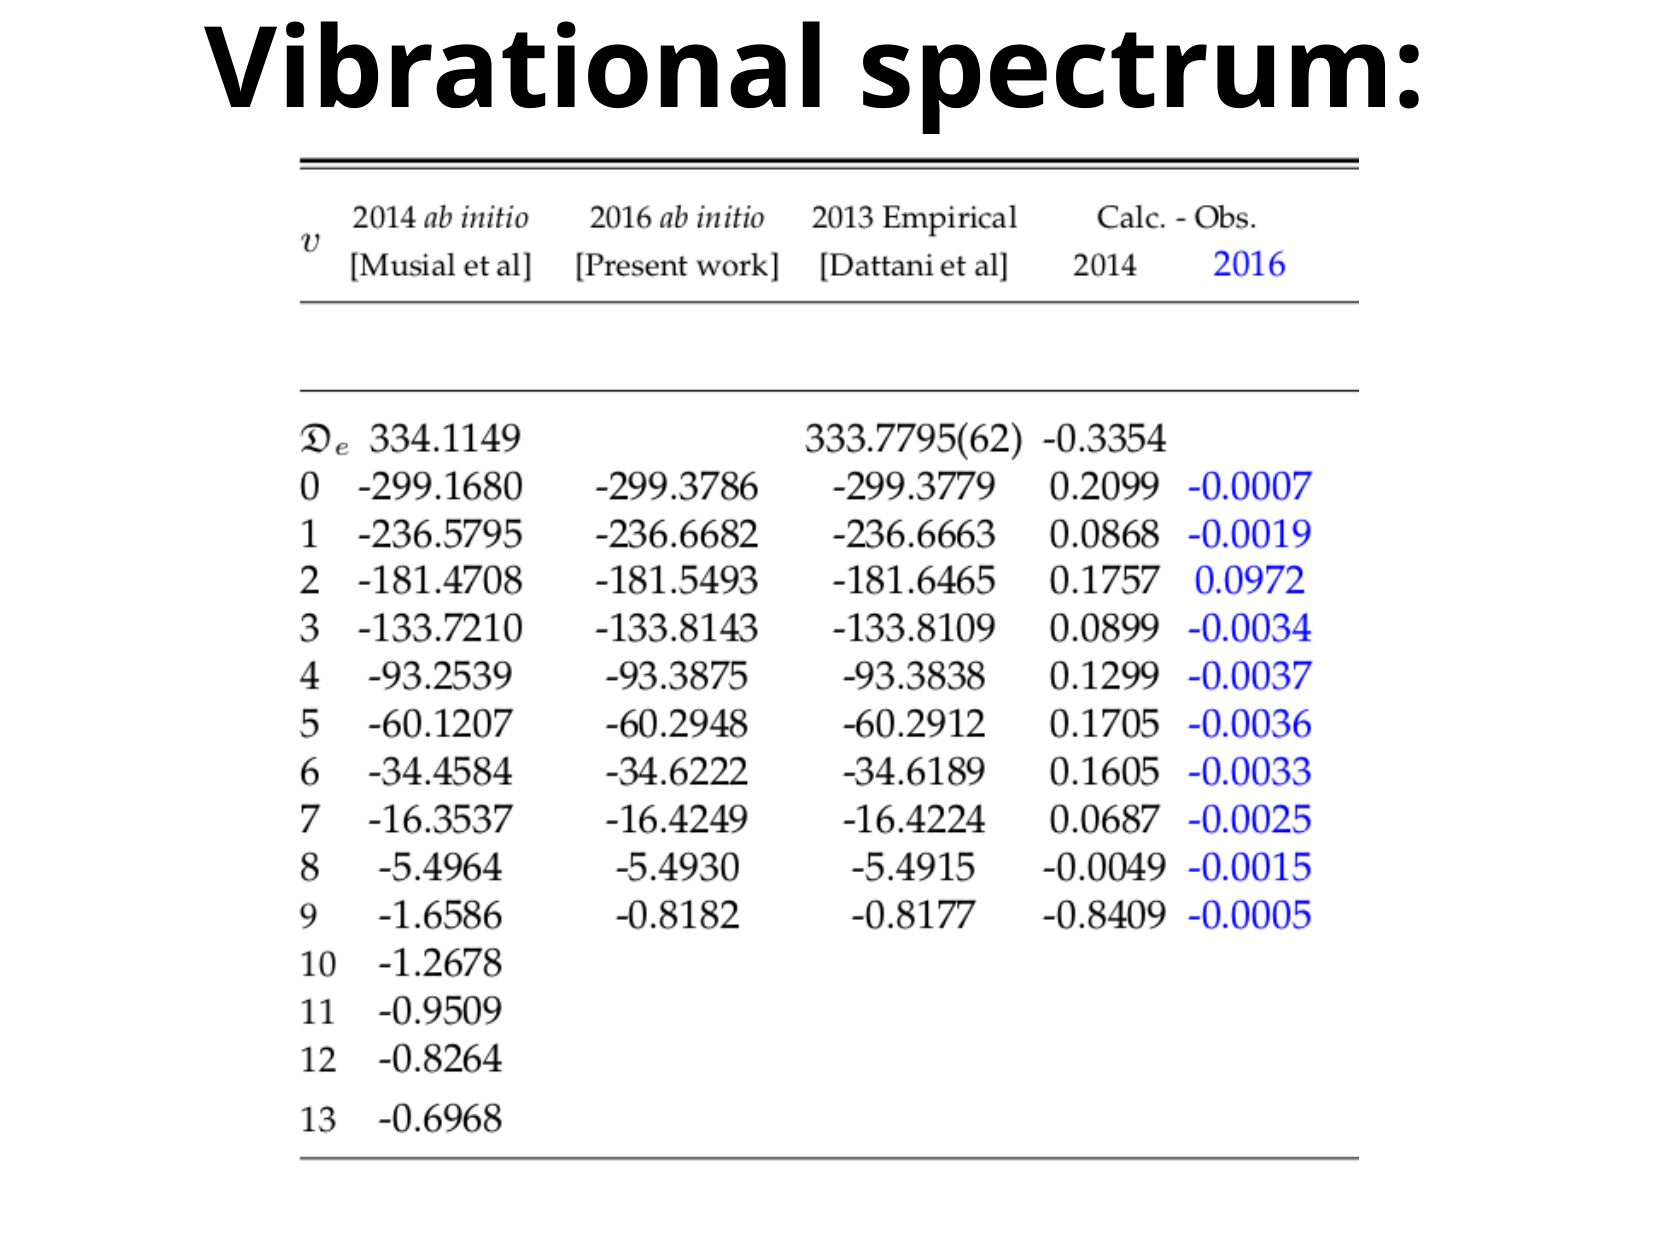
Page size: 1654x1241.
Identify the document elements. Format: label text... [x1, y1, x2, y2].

picture [249, 138, 1359, 1201]
text_box Vibrational spectrum: [190, 0, 1442, 138]
